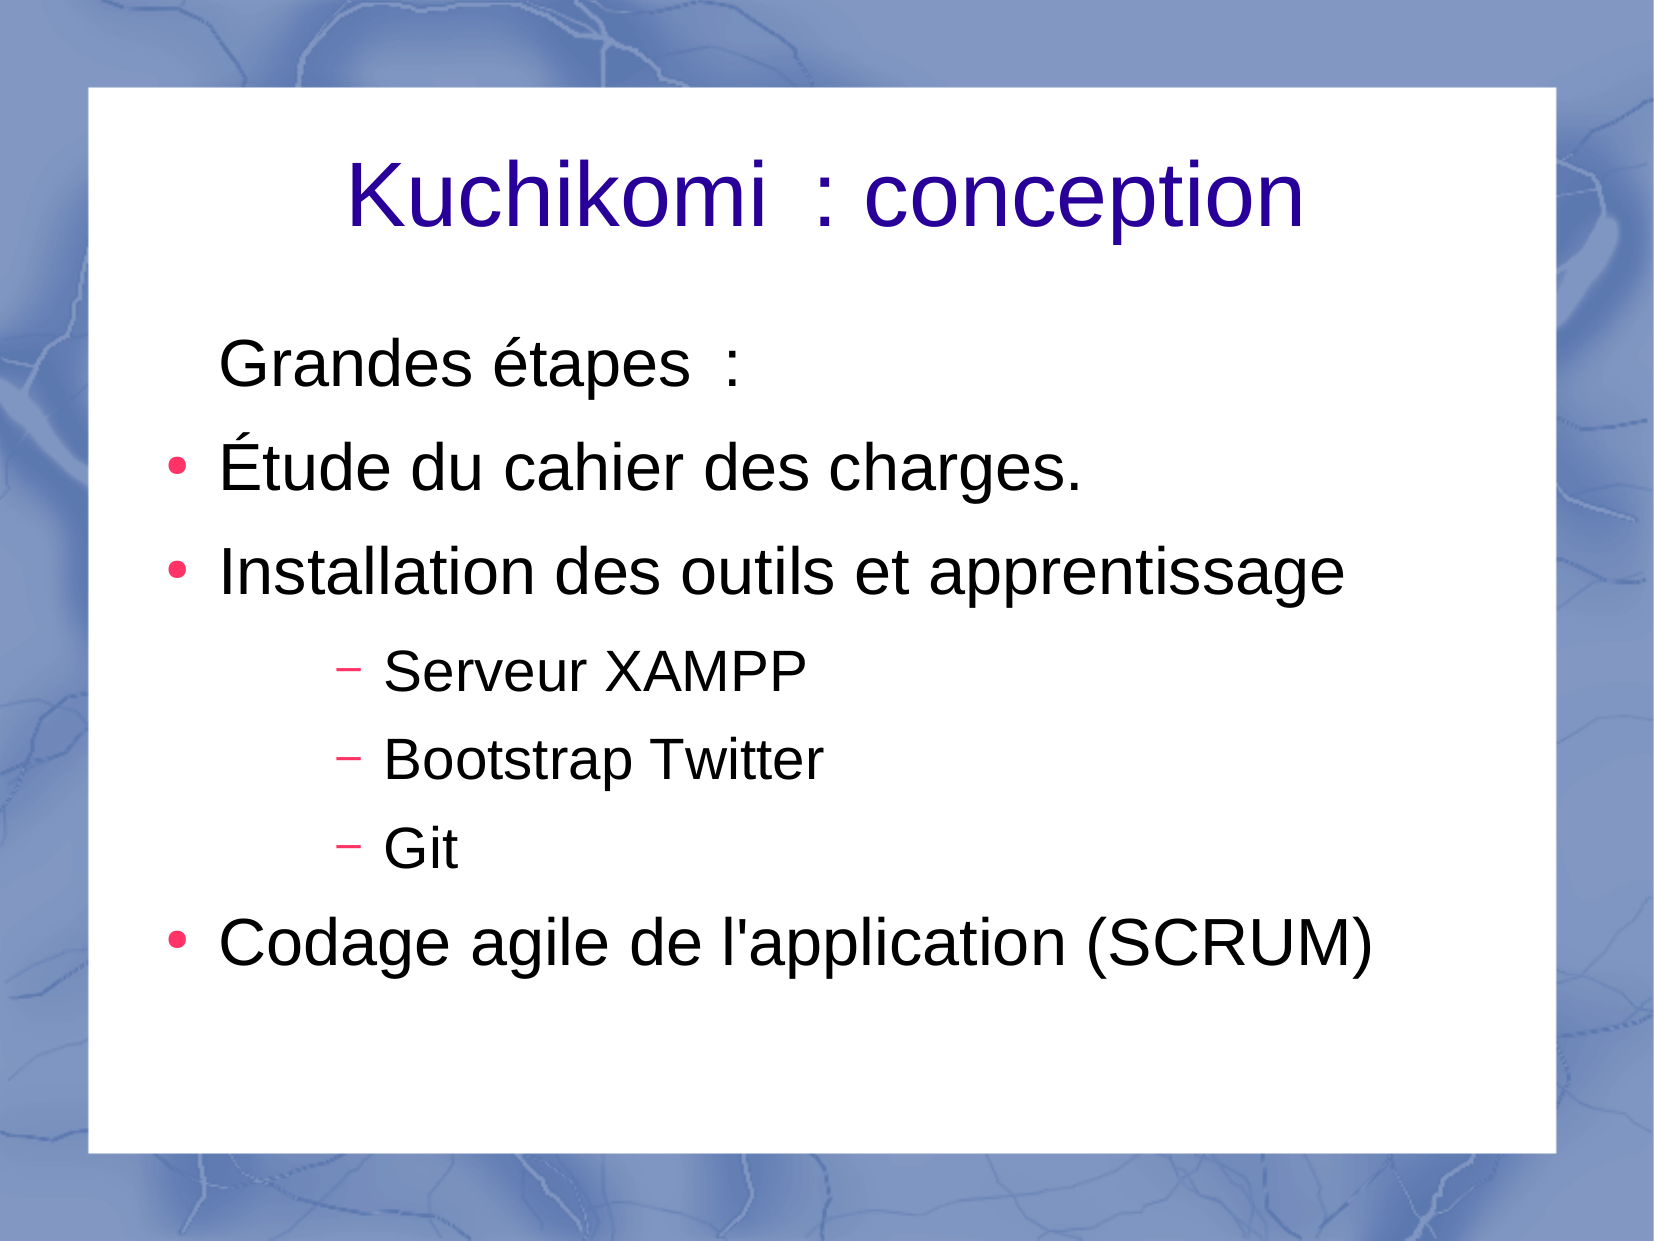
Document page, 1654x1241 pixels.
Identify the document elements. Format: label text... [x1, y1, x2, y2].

list Grandes étapes : Étude du cahier des charges. Installation des outils et apprentissage Serveur XAMPP Bootstrap Twitter Git Codage agile de l'application (SCRUM) [147, 325, 1506, 1045]
picture [0, 0, 1654, 1241]
title Kuchikomi : conception [118, 90, 1536, 298]
